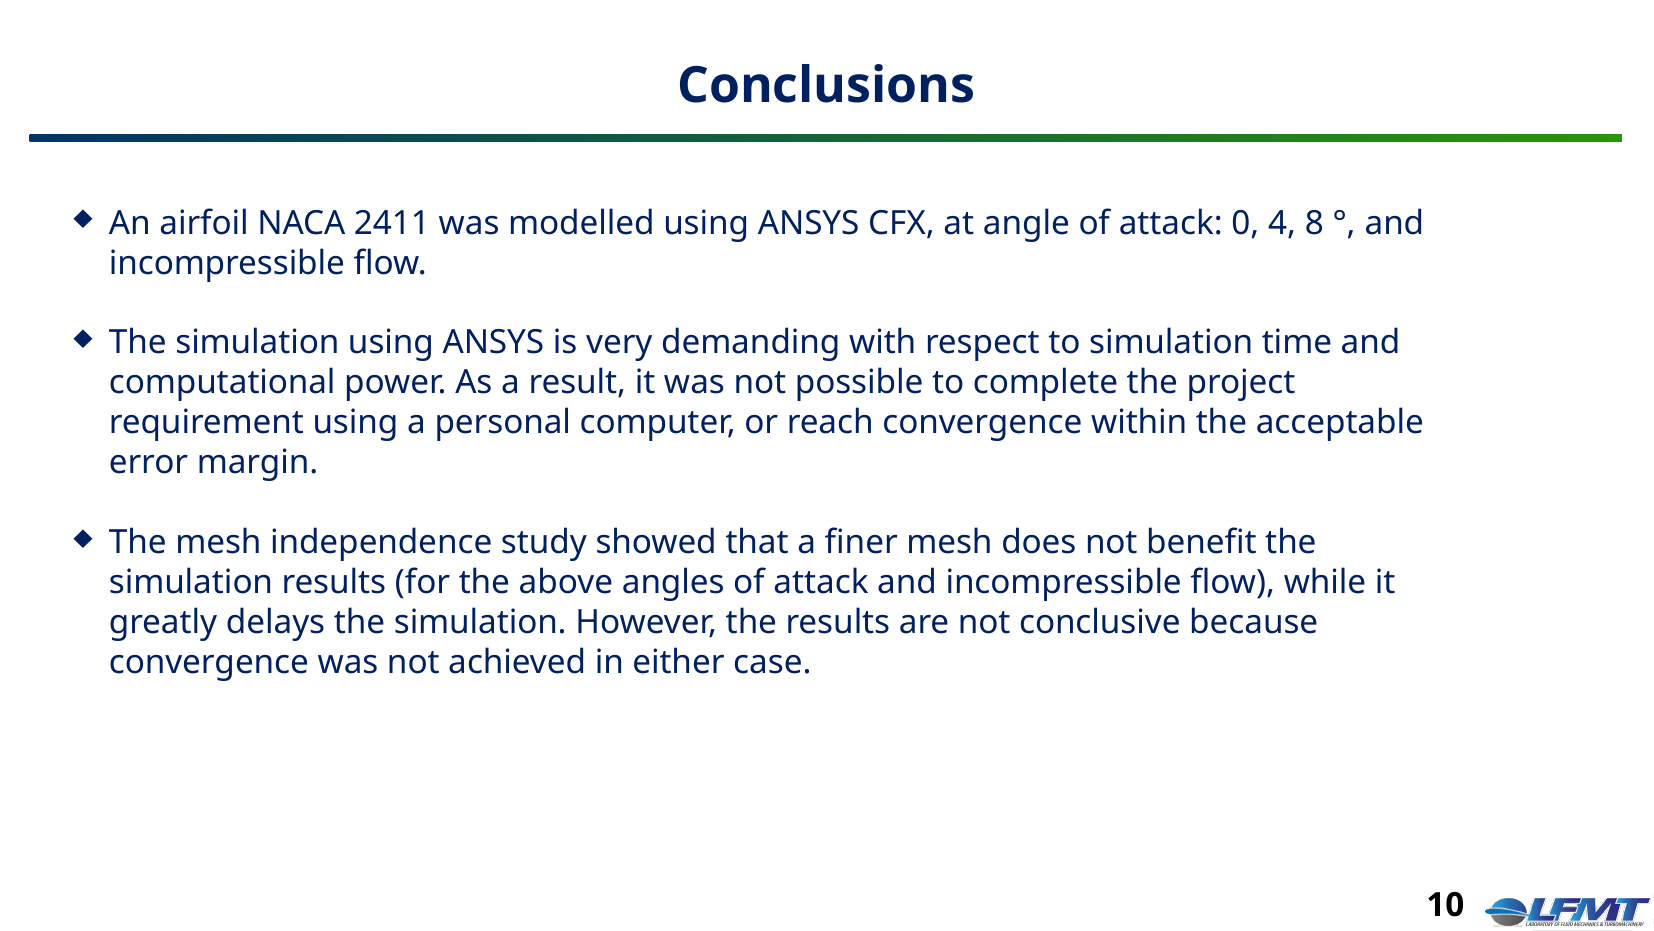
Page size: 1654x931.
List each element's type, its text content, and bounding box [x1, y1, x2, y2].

text_box [1525, 886, 1654, 931]
title Conclusions [28, 34, 1625, 130]
picture [1485, 893, 1651, 931]
text_box An airfoil NACA 2411 was modelled using ANSYS CFX, at angle of attack: 0, 4, 8 °, and incompressible flow. The simulation using ANSYS is very demanding with respect to simulation time and computational power. As a result, it was not possible to complete the project requirement using a personal computer, or reach convergence within the acceptable error margin. The mesh independence study showed that a finer mesh does not benefit the simulation results (for the above angles of attack and incompressible flow), while it greatly delays the simulation. However, the results are not conclusive because convergence was not achieved in either case. [58, 193, 1477, 778]
slide_number <αριθμός> [1093, 880, 1480, 931]
